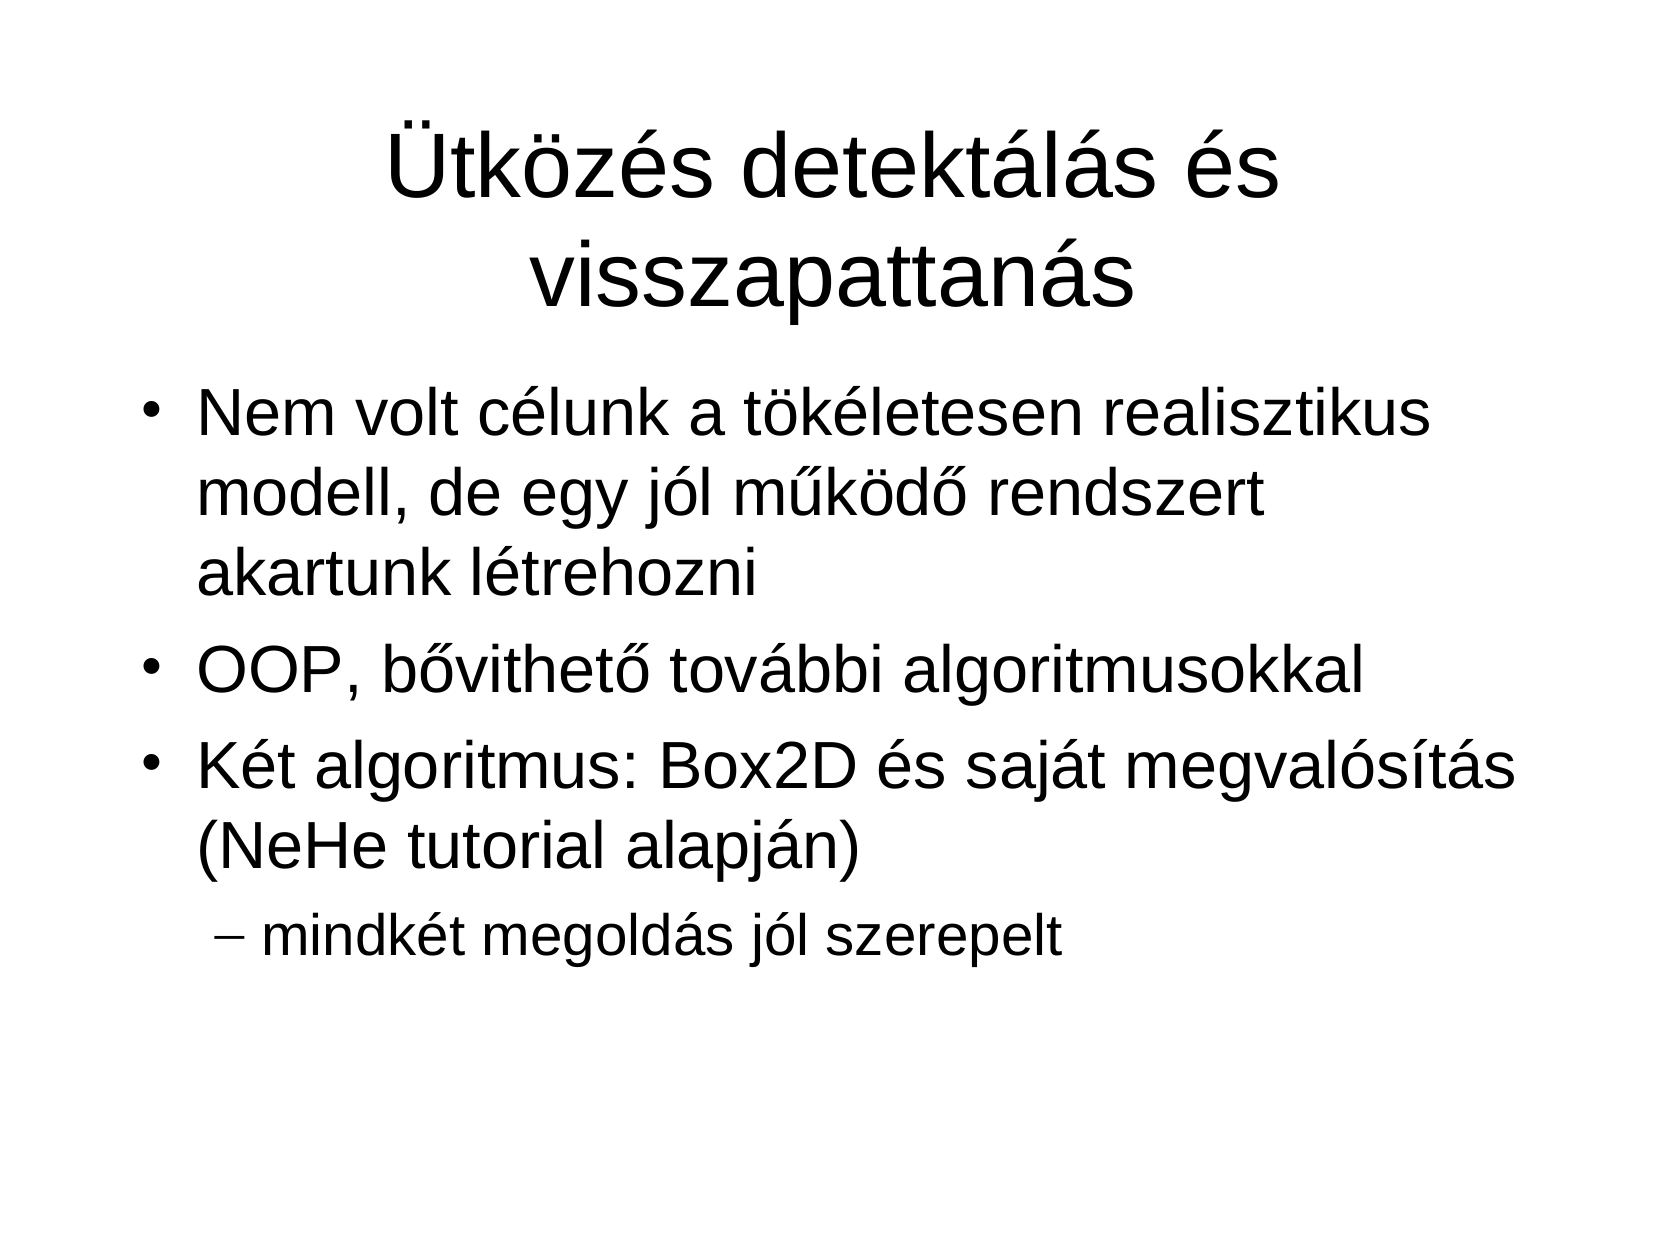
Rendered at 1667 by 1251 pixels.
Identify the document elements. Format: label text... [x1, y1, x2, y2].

list Nem volt célunk a tökéletesen realisztikus modell, de egy jól működő rendszert akartunk létrehozni OOP, bővithető további algoritmusokkal Két algoritmus: Box2D és saját megvalósítás (NeHe tutorial alapján) mindkét megoldás jól szerepelt [124, 360, 1542, 1112]
title Ütközés detektálás és visszapattanás [124, 97, 1542, 333]
